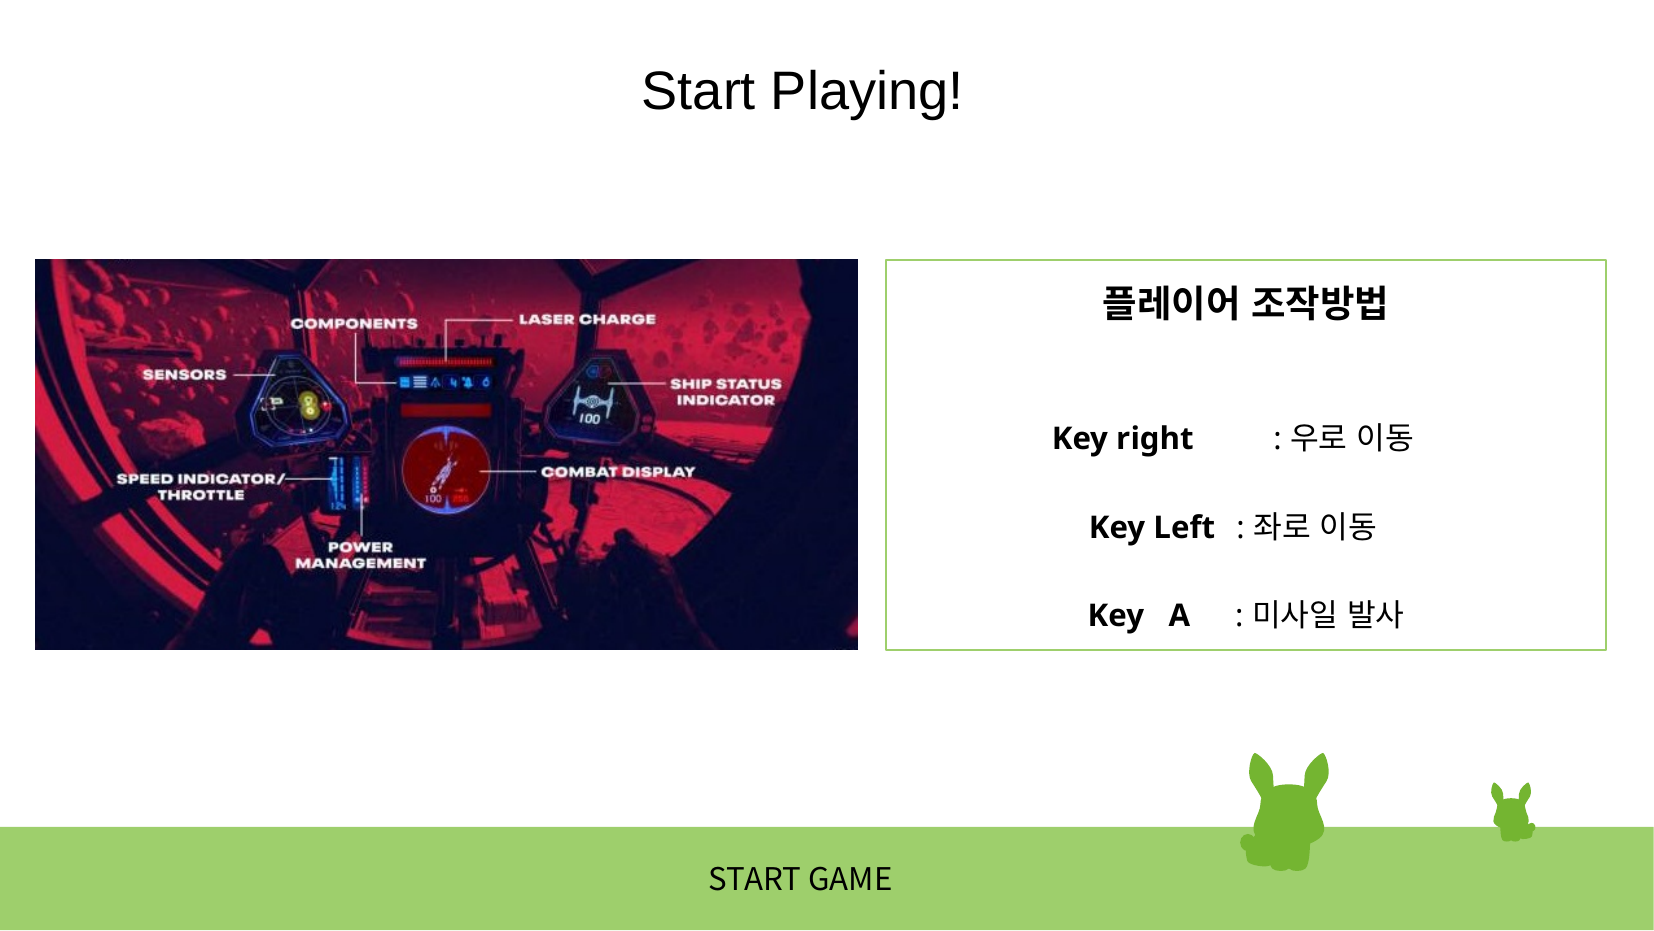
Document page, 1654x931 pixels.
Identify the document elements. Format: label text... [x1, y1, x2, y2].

picture [35, 259, 858, 650]
title Start Playing! [354, 10, 1252, 166]
text_box 플레이어 조작방법 Key right : 우로 이동 Key Left : 좌로 이동 Key A : 미사일 발사 [885, 259, 1607, 650]
text_box START GAME [538, 845, 1064, 910]
